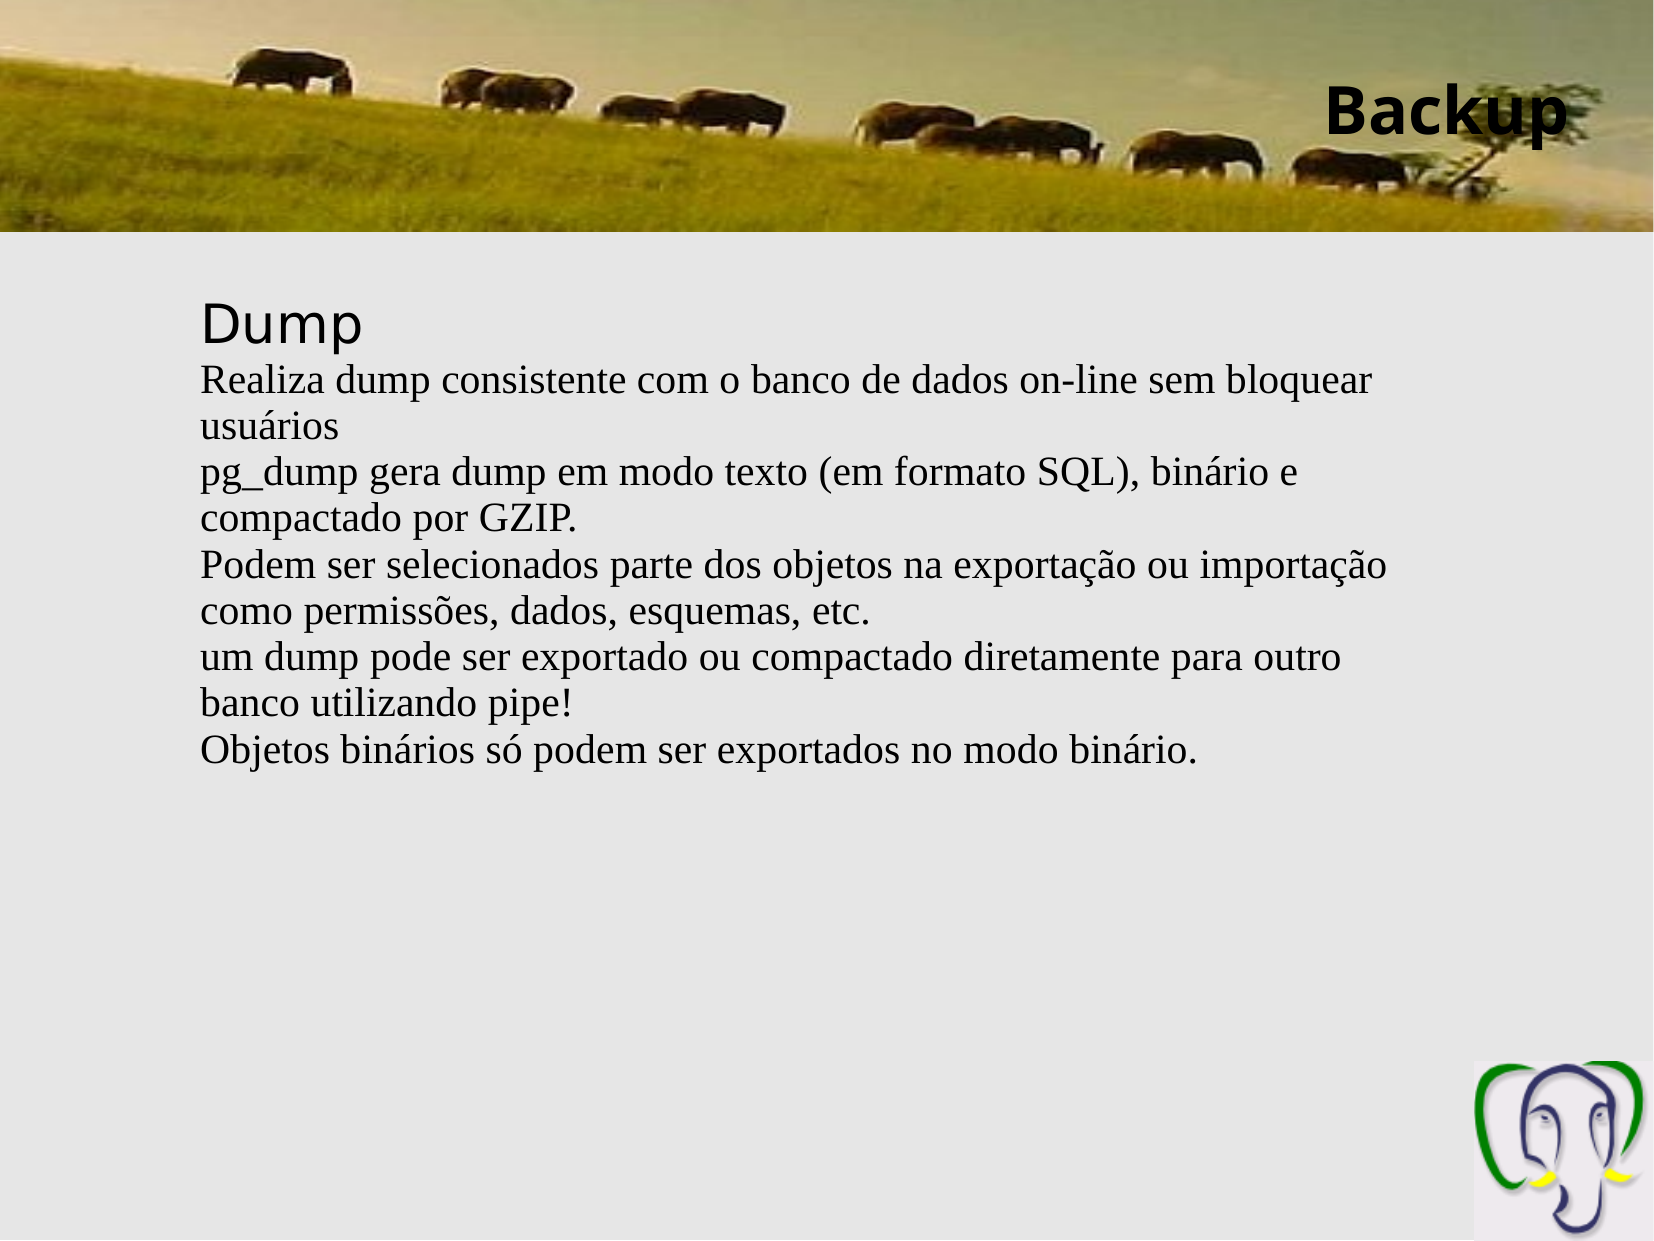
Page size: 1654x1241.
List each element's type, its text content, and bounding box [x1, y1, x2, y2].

picture [1474, 1061, 1654, 1241]
picture [0, 0, 1654, 232]
text_box Dump Realiza dump consistente com o banco de dados on-line sem bloquear usuários pg_dump gera dump em modo texto (em formato SQL), binário e compactado por GZIP. Podem ser selecionados parte dos objetos na exportação ou importação como permissões, dados, esquemas, etc. um dump pode ser exportado ou compactado diretamente para outro banco utilizando pipe! Objetos binários só podem ser exportados no modo binário. [185, 285, 1426, 1001]
text_box Backup [523, 55, 1585, 168]
